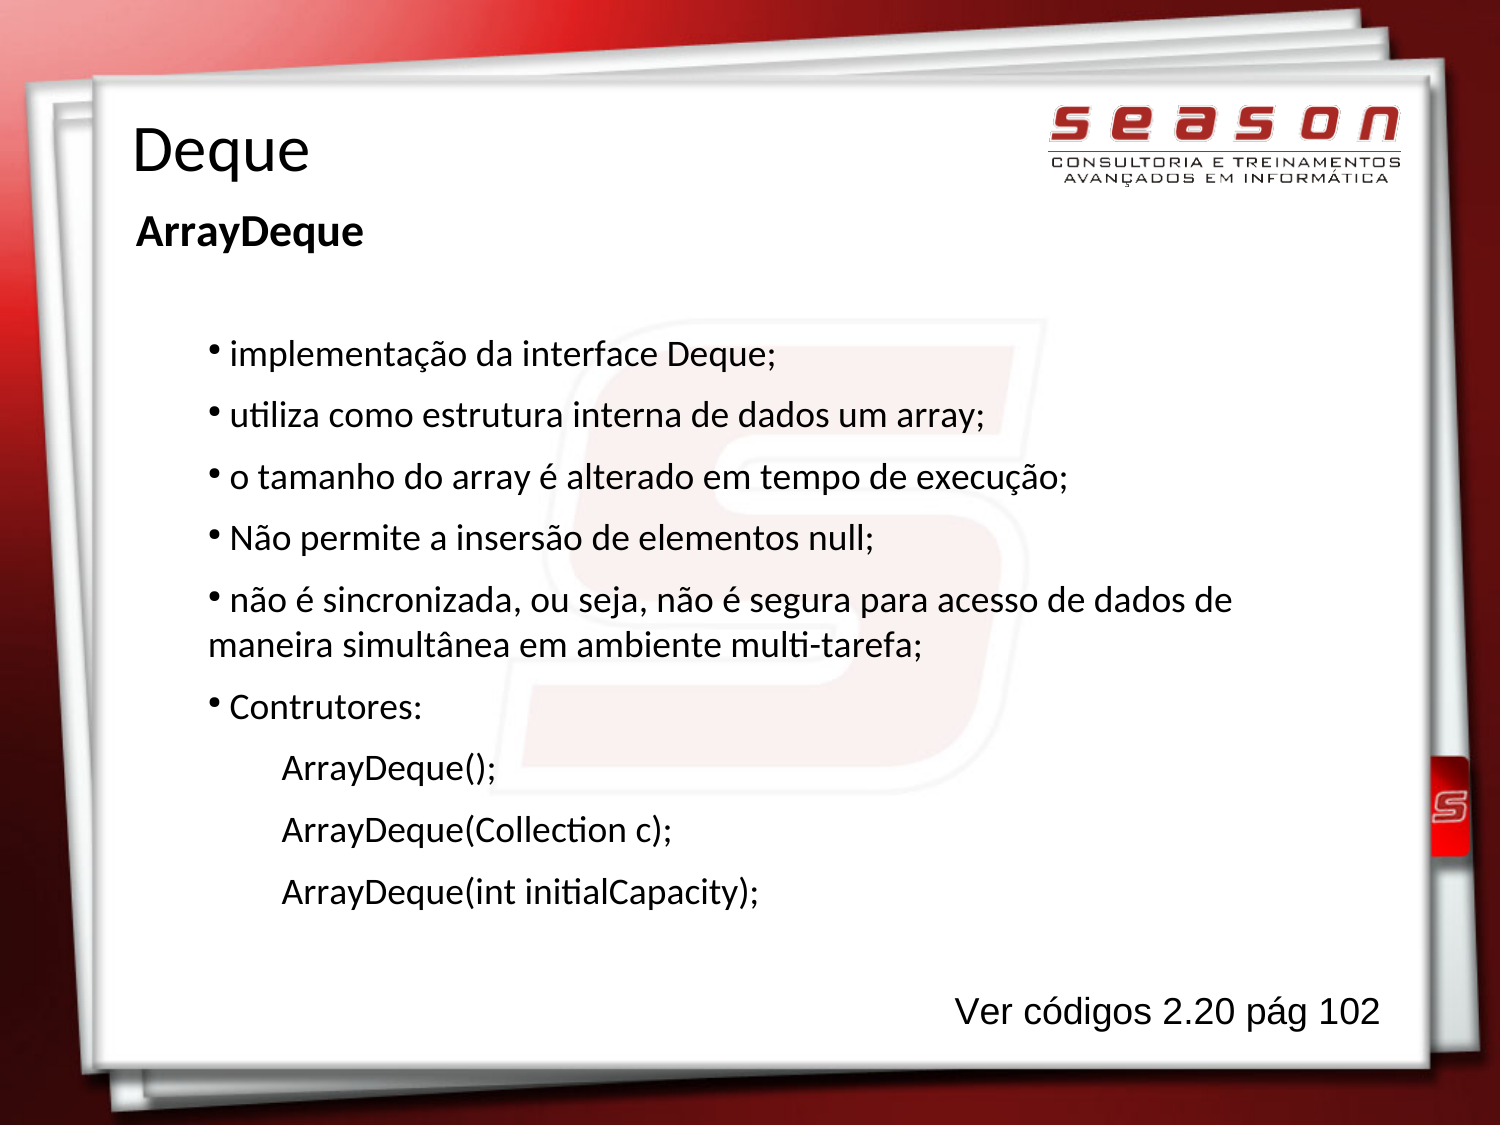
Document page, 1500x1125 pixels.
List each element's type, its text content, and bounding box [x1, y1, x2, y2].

picture [0, 0, 1500, 1125]
text_box implementação da interface Deque; utiliza como estrutura interna de dados um array; o tamanho do array é alterado em tempo de execução; Não permite a insersão de elementos null; não é sincronizada, ou seja, não é segura para acesso de dados de maneira simultânea em ambiente multi-tarefa; Contrutores: ArrayDeque(); ArrayDeque(Collection c); ArrayDeque(int initialCapacity); [207, 318, 1328, 922]
text_box ArrayDeque [135, 200, 1246, 256]
text_box Ver códigos 2.20 pág 102 [708, 979, 1396, 1040]
title Deque [118, 33, 1394, 257]
